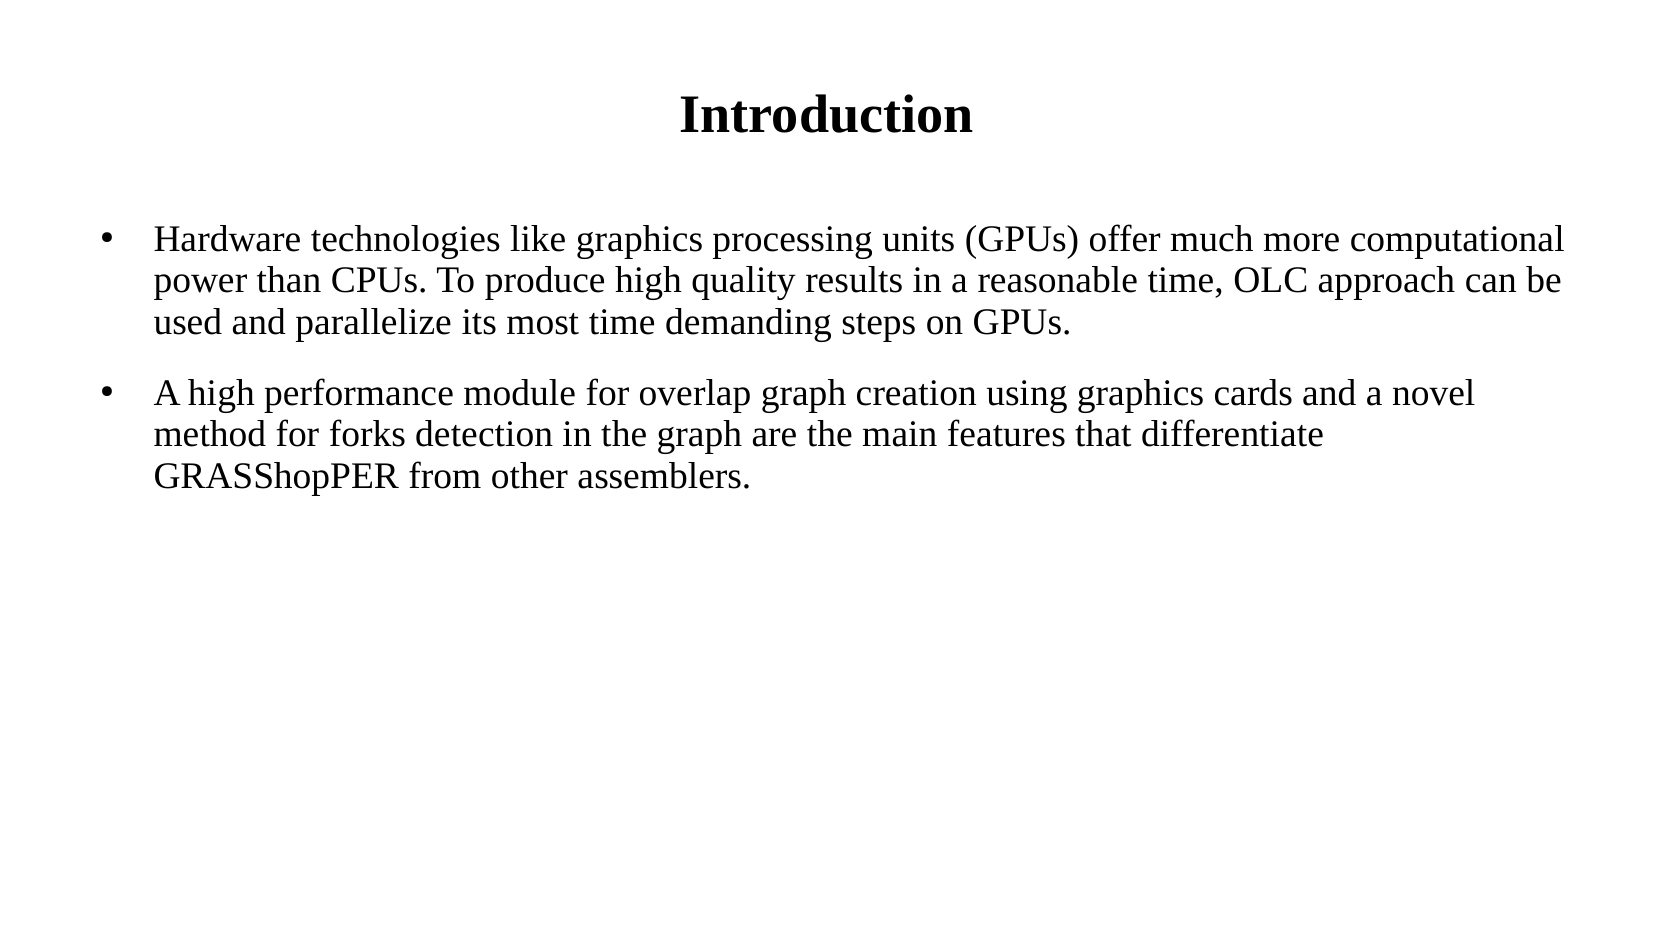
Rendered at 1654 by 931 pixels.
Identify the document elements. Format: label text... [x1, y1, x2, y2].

title Introduction [82, 37, 1571, 193]
list Hardware technologies like graphics processing units (GPUs) offer much more computational power than CPUs. To produce high quality results in a reasonable time, OLC approach can be used and parallelize its most time demanding steps on GPUs. A high performance module for overlap graph creation using graphics cards and a novel method for forks detection in the graph are the main features that differentiate GRASShopPER from other assemblers. [82, 217, 1571, 758]
